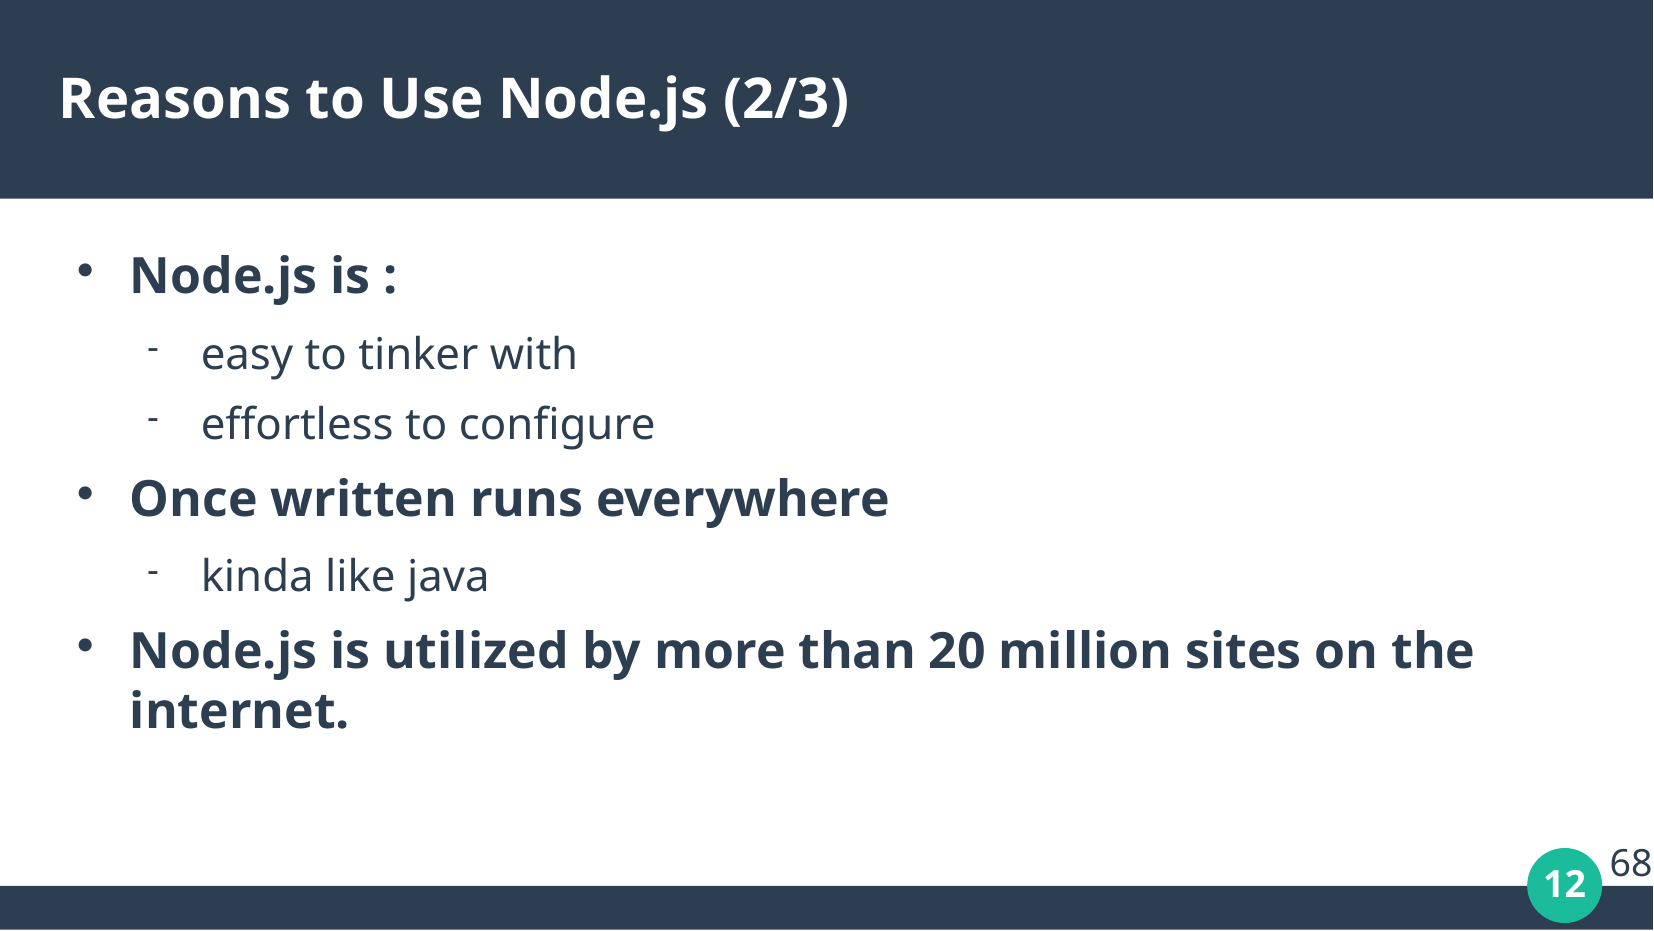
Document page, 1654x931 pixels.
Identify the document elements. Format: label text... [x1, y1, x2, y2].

list Node.js is : easy to tinker with effortless to configure Once written runs everywhere kinda like java Node.js is utilized by more than 20 million sites on the internet. [59, 243, 1594, 864]
text_box 68 [1588, 830, 1654, 899]
title Reasons to Use Node.js (2/3) [59, 37, 1594, 155]
